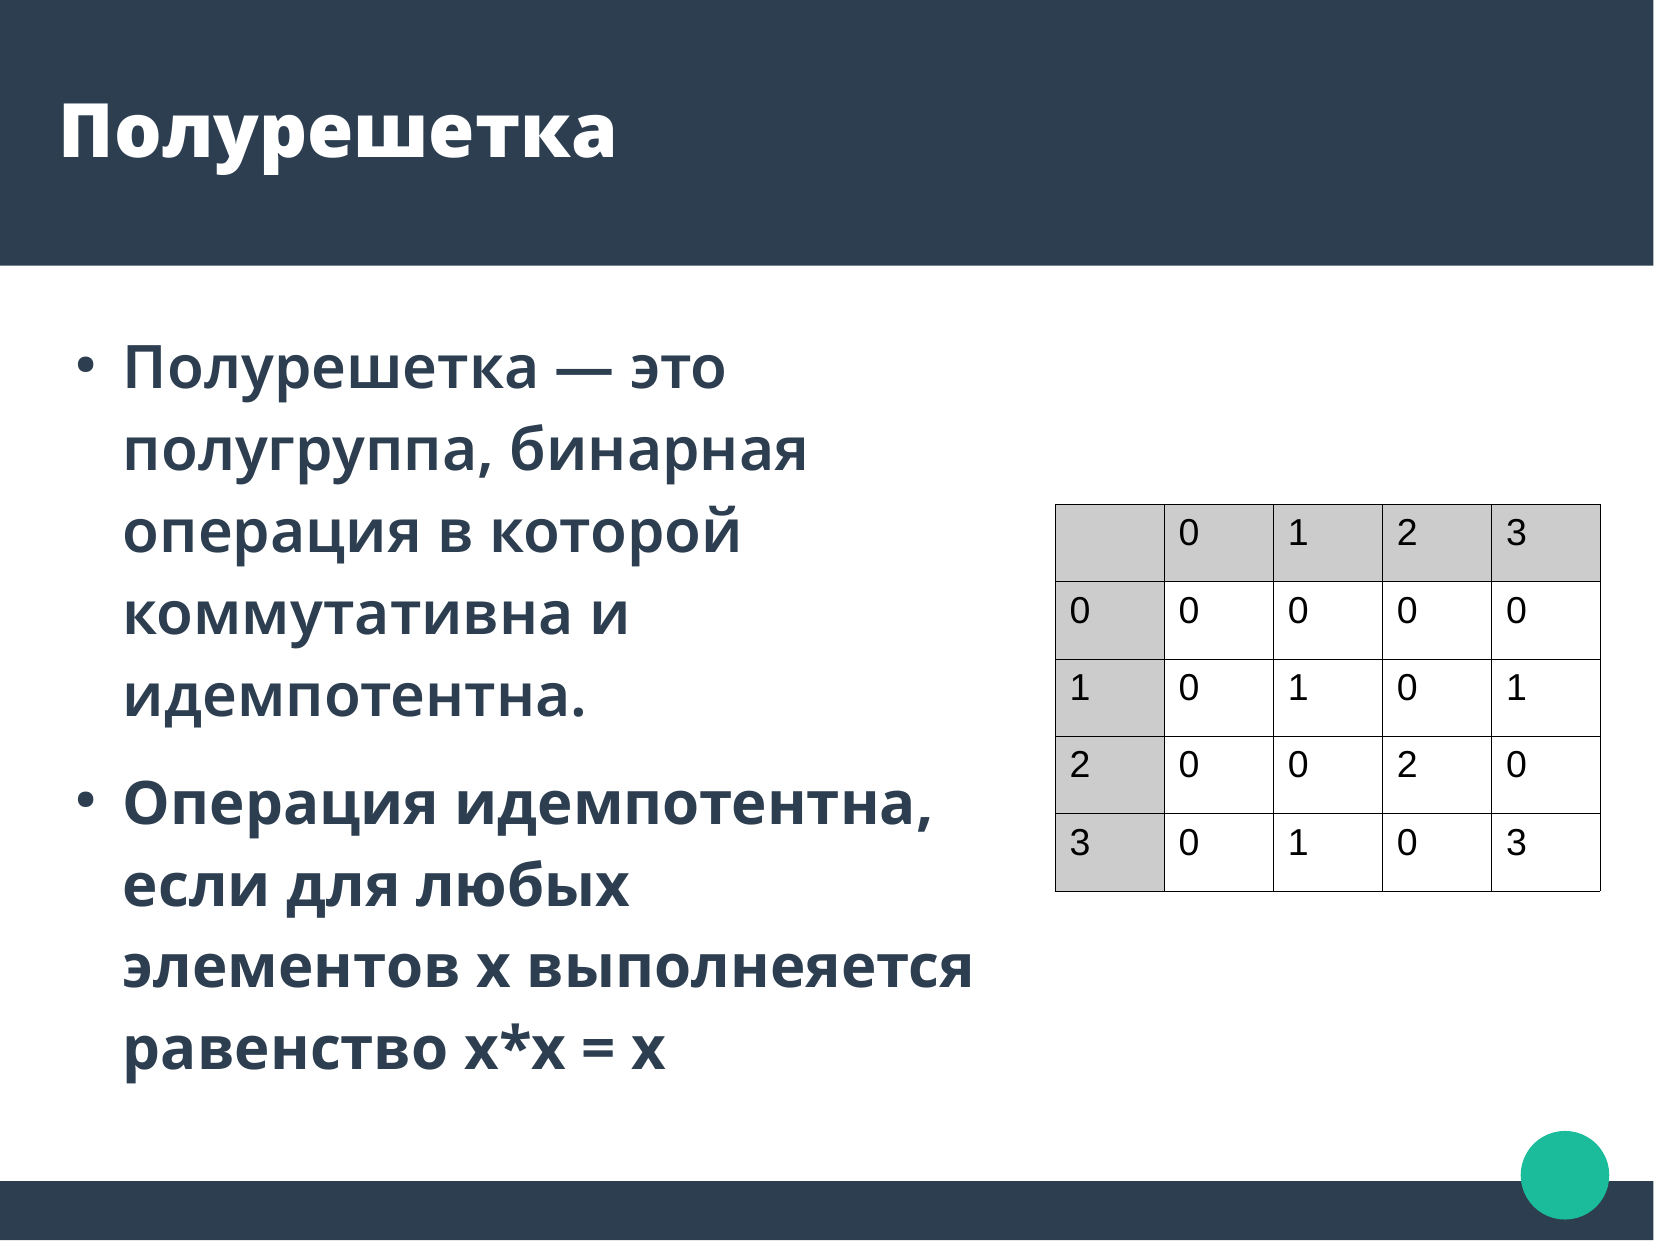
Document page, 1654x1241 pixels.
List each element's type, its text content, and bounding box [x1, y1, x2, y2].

table_cell 0 [1383, 814, 1491, 891]
table_cell 2 [1383, 737, 1491, 813]
table_cell 0 [1383, 660, 1491, 736]
table_header 1 [1274, 505, 1382, 581]
table_cell 0 [1165, 737, 1273, 813]
table_cell 0 [1165, 660, 1273, 736]
table_cell 3 [1056, 814, 1164, 891]
table_cell 0 [1274, 737, 1382, 813]
title Полурешетка [59, 49, 1595, 207]
table_cell 0 [1383, 582, 1491, 659]
table_cell 0 [1165, 814, 1273, 891]
table_header 2 [1383, 505, 1491, 581]
table_cell 0 [1492, 582, 1600, 659]
table_cell 1 [1274, 660, 1382, 736]
table_cell 2 [1056, 737, 1164, 813]
table_header 0 [1165, 505, 1273, 581]
table_cell 0 [1165, 582, 1273, 659]
table_header [1056, 505, 1164, 581]
table_cell 0 [1056, 582, 1164, 659]
table_cell 0 [1274, 582, 1382, 659]
table_cell 1 [1056, 660, 1164, 736]
table_header 3 [1492, 505, 1600, 581]
list Полурешетка — это полугруппа, бинарная операция в которой коммутативна и идемпотентна. Операция идемпотентна, если для любых элементов x выполнеяется равенство x*x = x [59, 324, 981, 1152]
table_cell 0 [1492, 737, 1600, 813]
table_cell 1 [1274, 814, 1382, 891]
table_cell 1 [1492, 660, 1600, 736]
table_cell 3 [1492, 814, 1600, 891]
